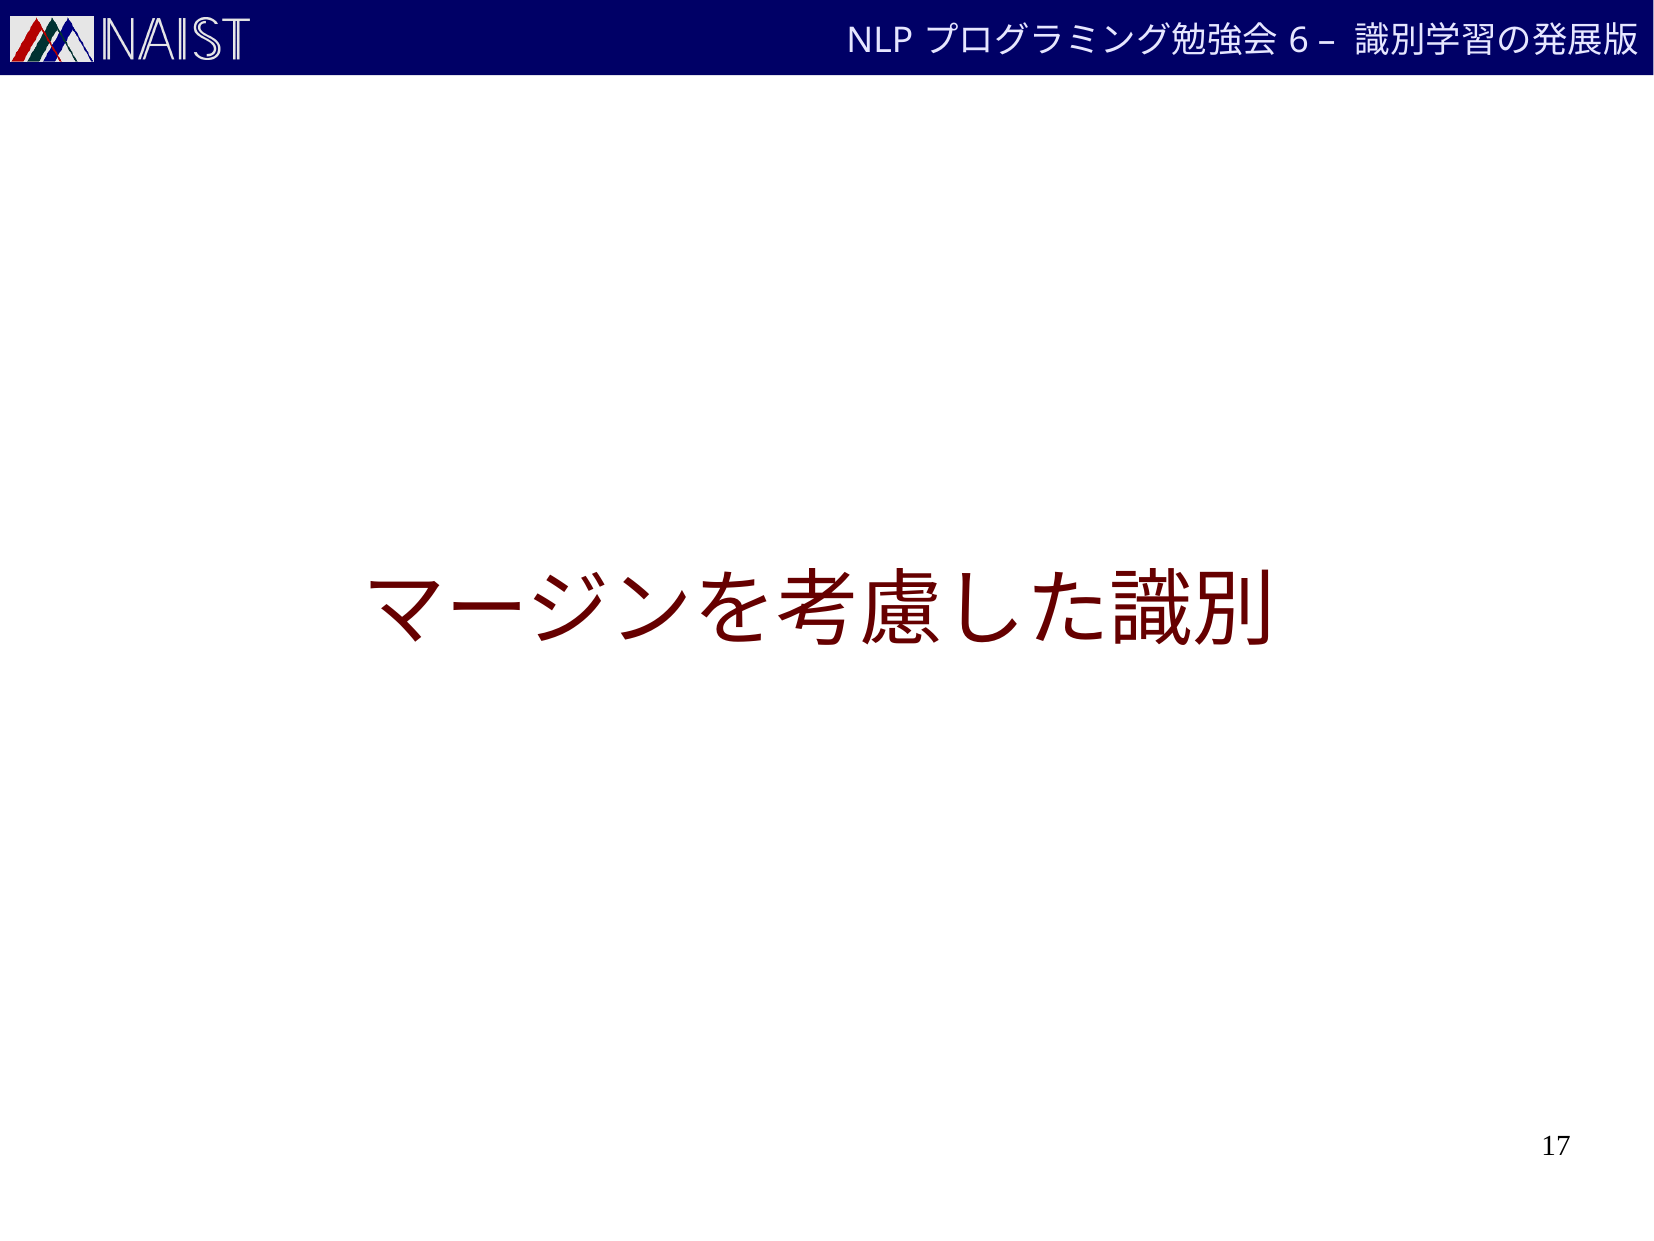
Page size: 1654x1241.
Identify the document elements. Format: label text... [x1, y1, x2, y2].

title マージンを考慮した識別 [75, 506, 1564, 698]
picture [102, 17, 251, 60]
picture [10, 16, 94, 62]
